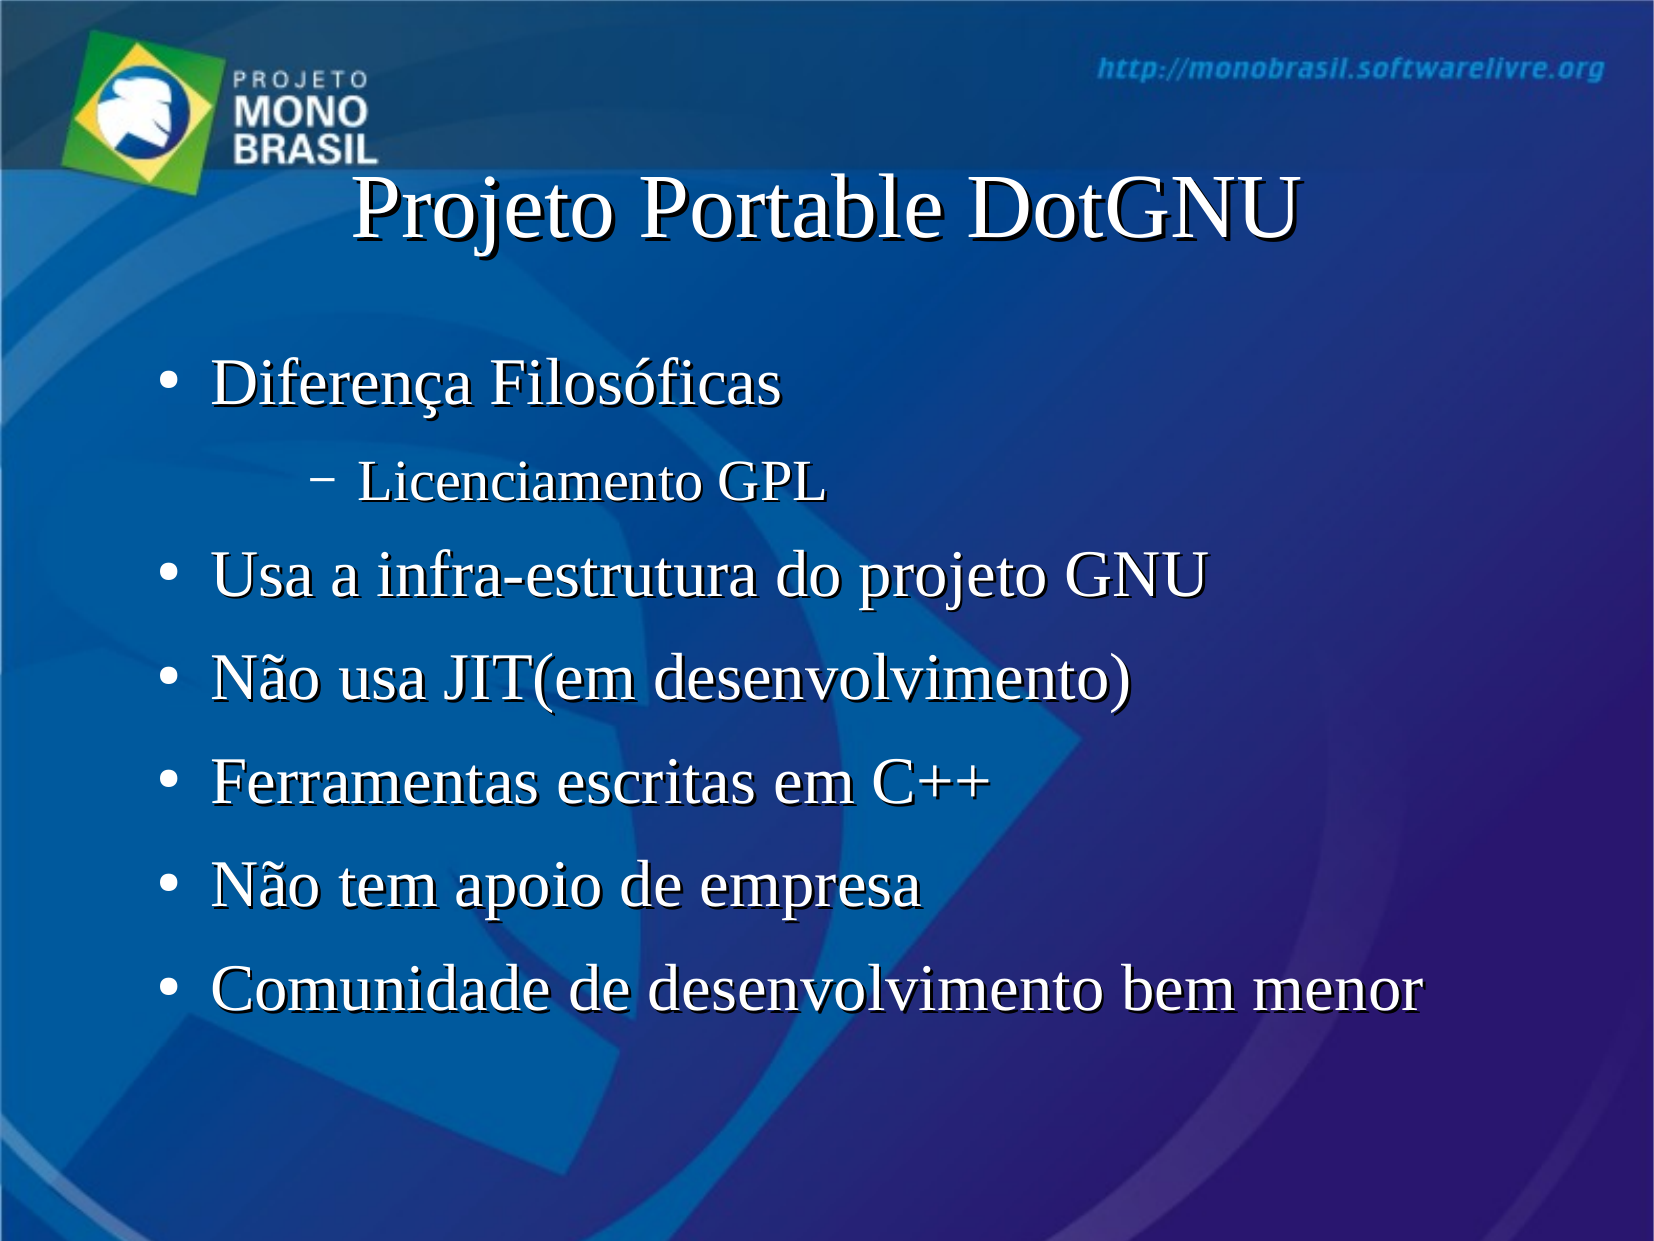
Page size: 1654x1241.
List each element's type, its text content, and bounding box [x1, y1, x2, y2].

picture [0, 0, 1654, 1241]
title Projeto Portable DotGNU [121, 102, 1534, 311]
list Diferença Filosóficas Licenciamento GPL Usa a infra-estrutura do projeto GNU Não usa JIT(em desenvolvimento) Ferramentas escritas em C++ Não tem apoio de empresa Comunidade de desenvolvimento bem menor [121, 344, 1534, 1127]
